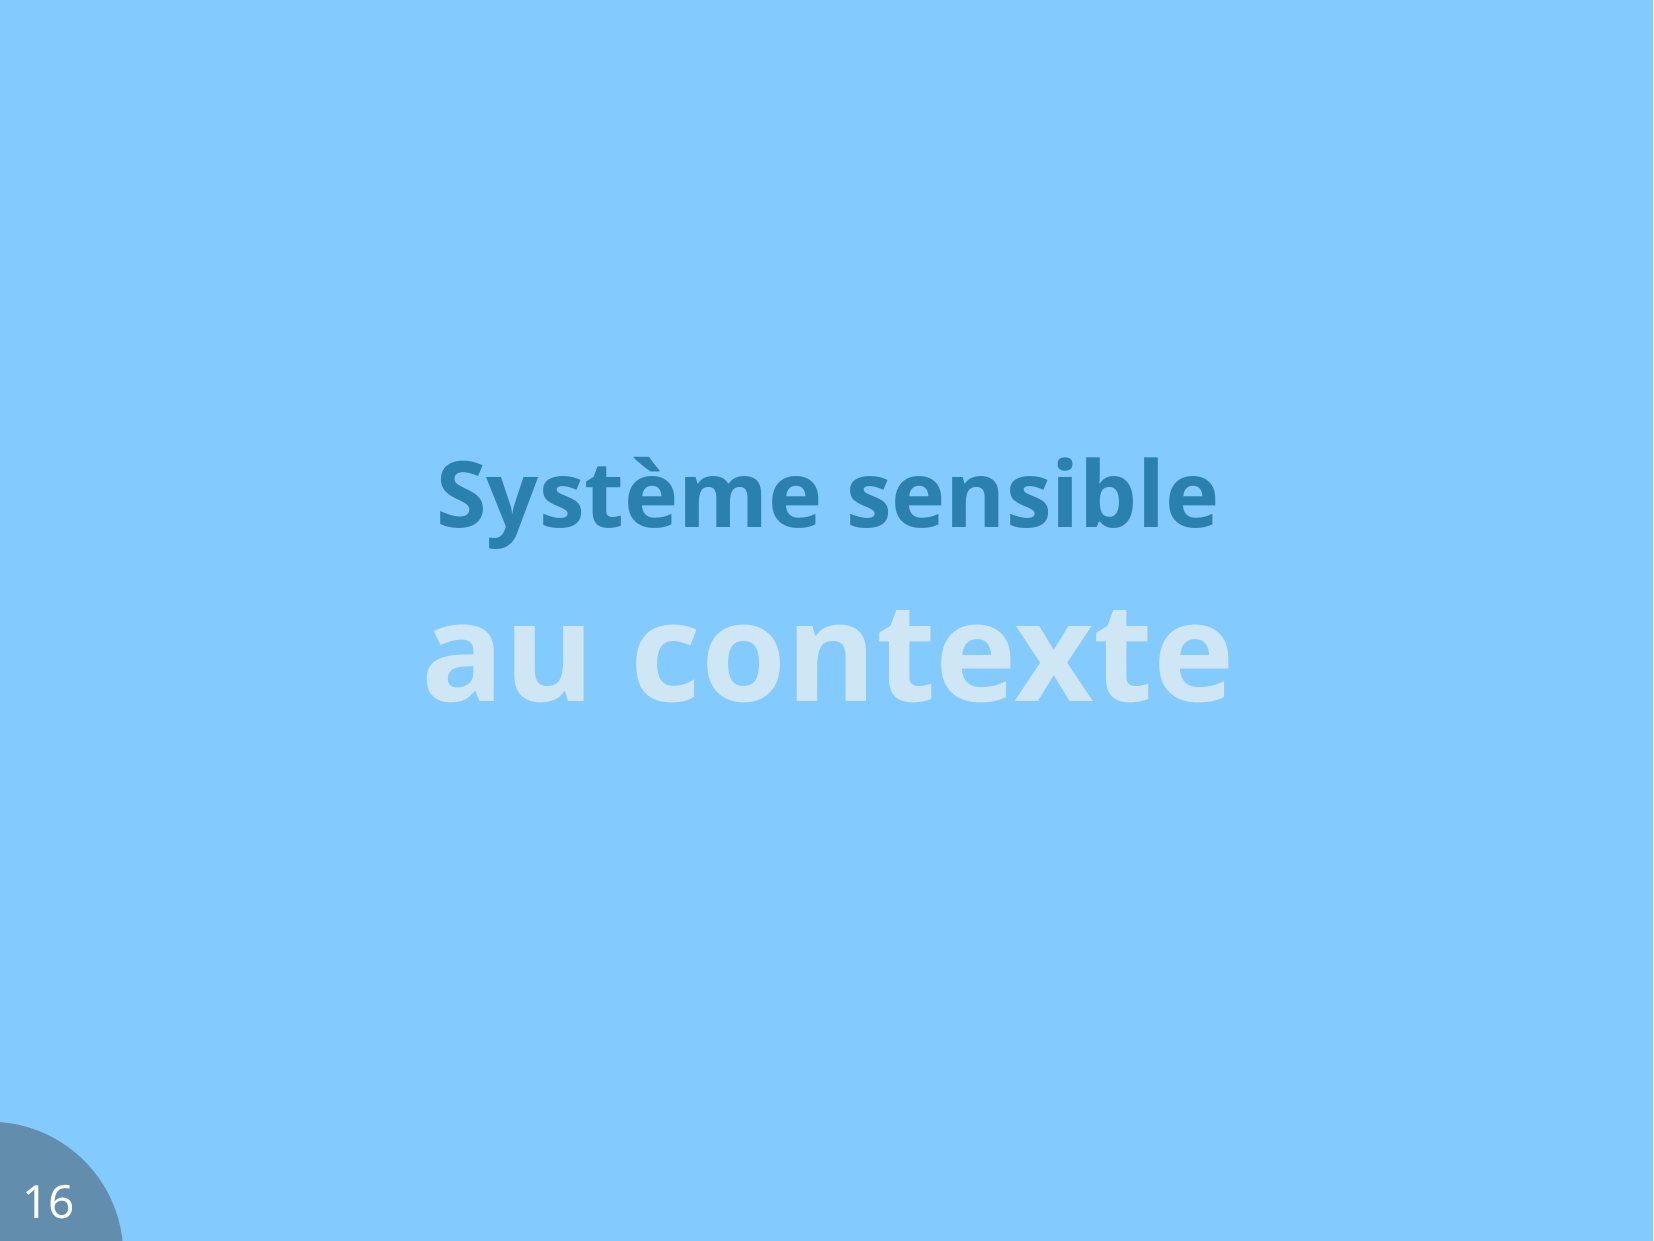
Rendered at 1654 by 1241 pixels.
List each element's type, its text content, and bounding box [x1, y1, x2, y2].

title Système sensible au contexte [84, 381, 1573, 791]
